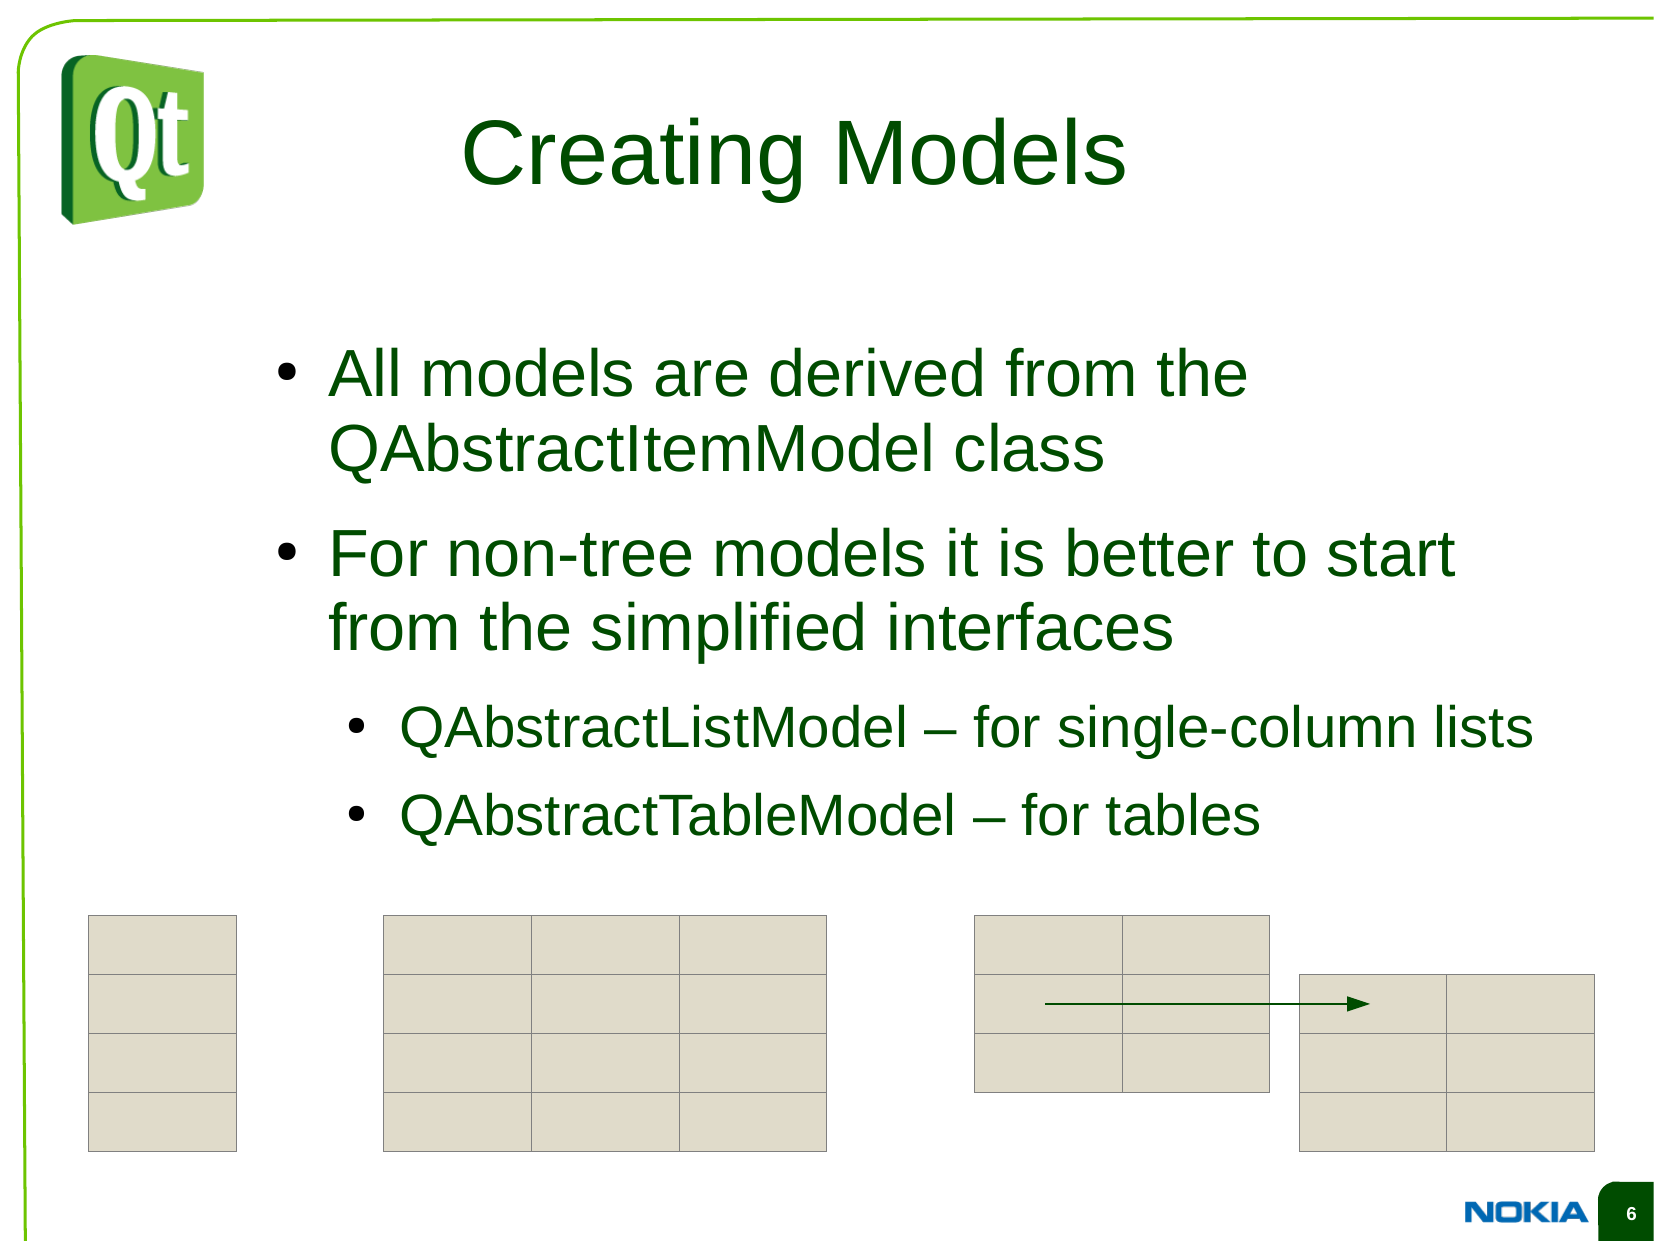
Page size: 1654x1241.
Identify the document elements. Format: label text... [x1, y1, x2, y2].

text_box [88, 915, 237, 1152]
text_box [383, 915, 827, 1152]
list All models are derived from the QAbstractItemModel class For non-tree models it is better to start from the simplified interfaces QAbstractListModel – for single-column lists QAbstractTableModel – for tables [257, 336, 1577, 1156]
picture [61, 55, 204, 225]
text_box [1299, 974, 1595, 1152]
title Creating Models [257, 56, 1333, 250]
text_box [974, 915, 1270, 1093]
picture [1465, 1201, 1589, 1223]
